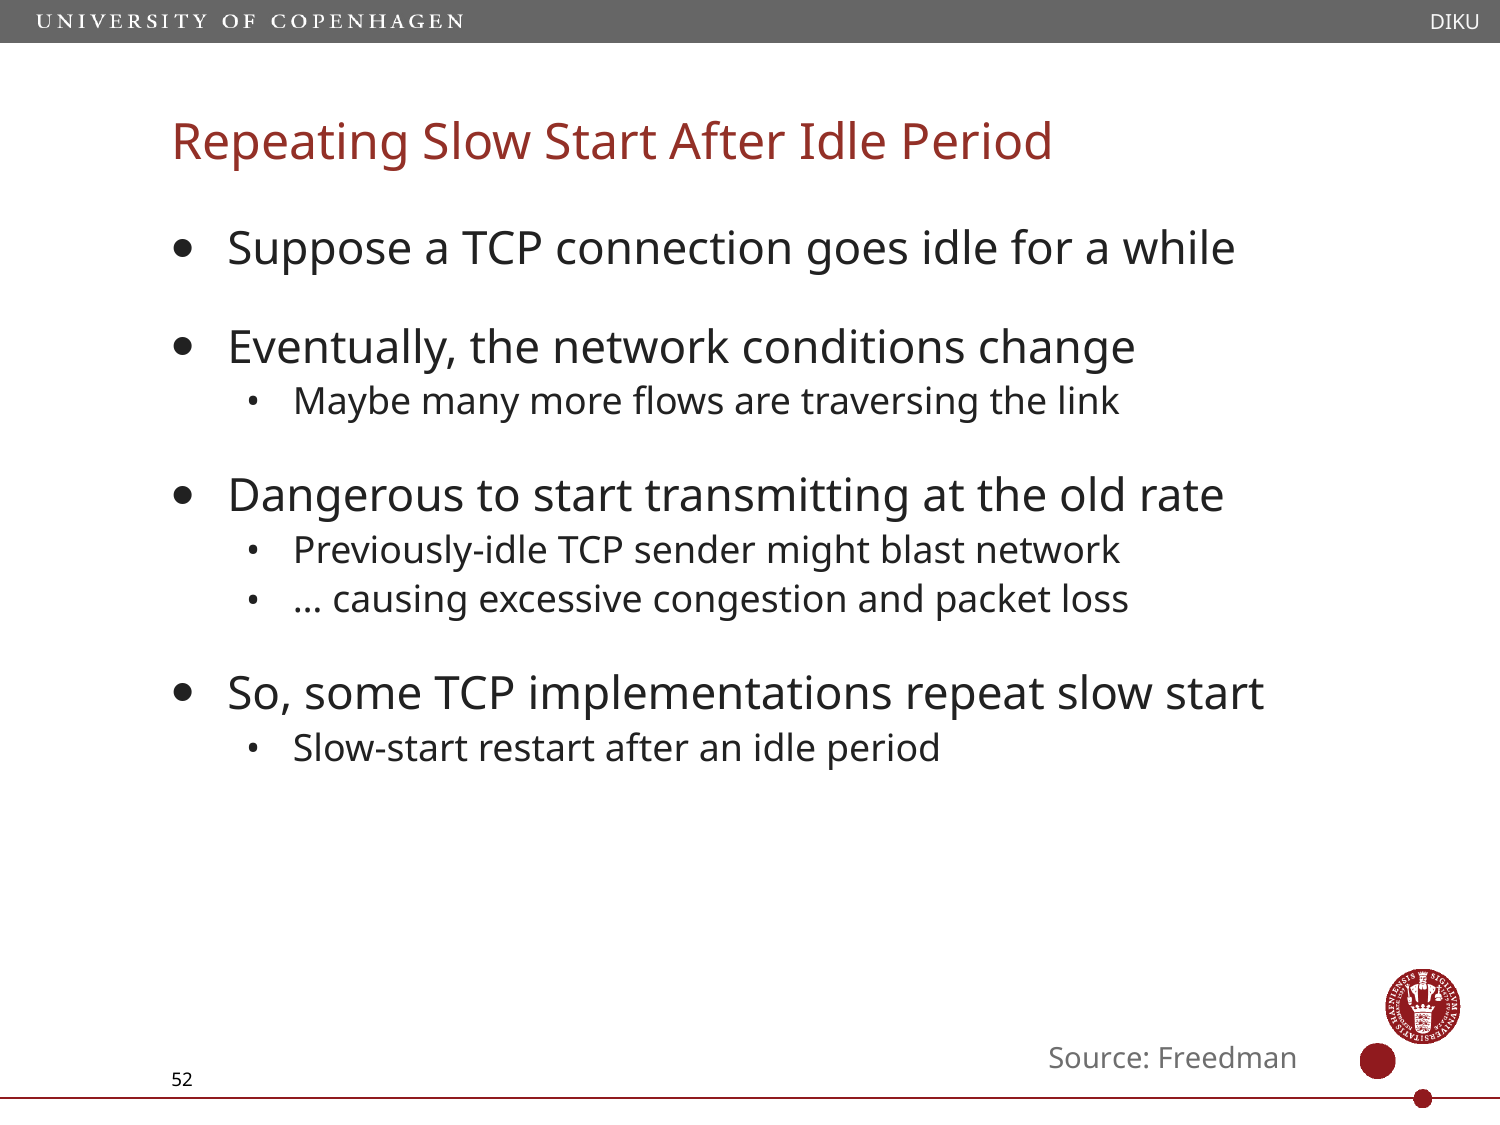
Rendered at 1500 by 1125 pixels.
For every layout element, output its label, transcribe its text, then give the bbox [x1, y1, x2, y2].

text_box Source: Freedman [1033, 1031, 1341, 1083]
title Repeating Slow Start After Idle Period [171, 75, 1329, 171]
list Suppose a TCP connection goes idle for a while Eventually, the network conditions change Maybe many more flows are traversing the link Dangerous to start transmitting at the old rate Previously-idle TCP sender might blast network … causing excessive congestion and packet loss So, some TCP implementations repeat slow start Slow-start restart after an idle period [171, 225, 1329, 900]
picture [0, 910, 1500, 1122]
text_box <number> [171, 1067, 522, 1092]
text_box DIKU [469, 0, 1495, 43]
